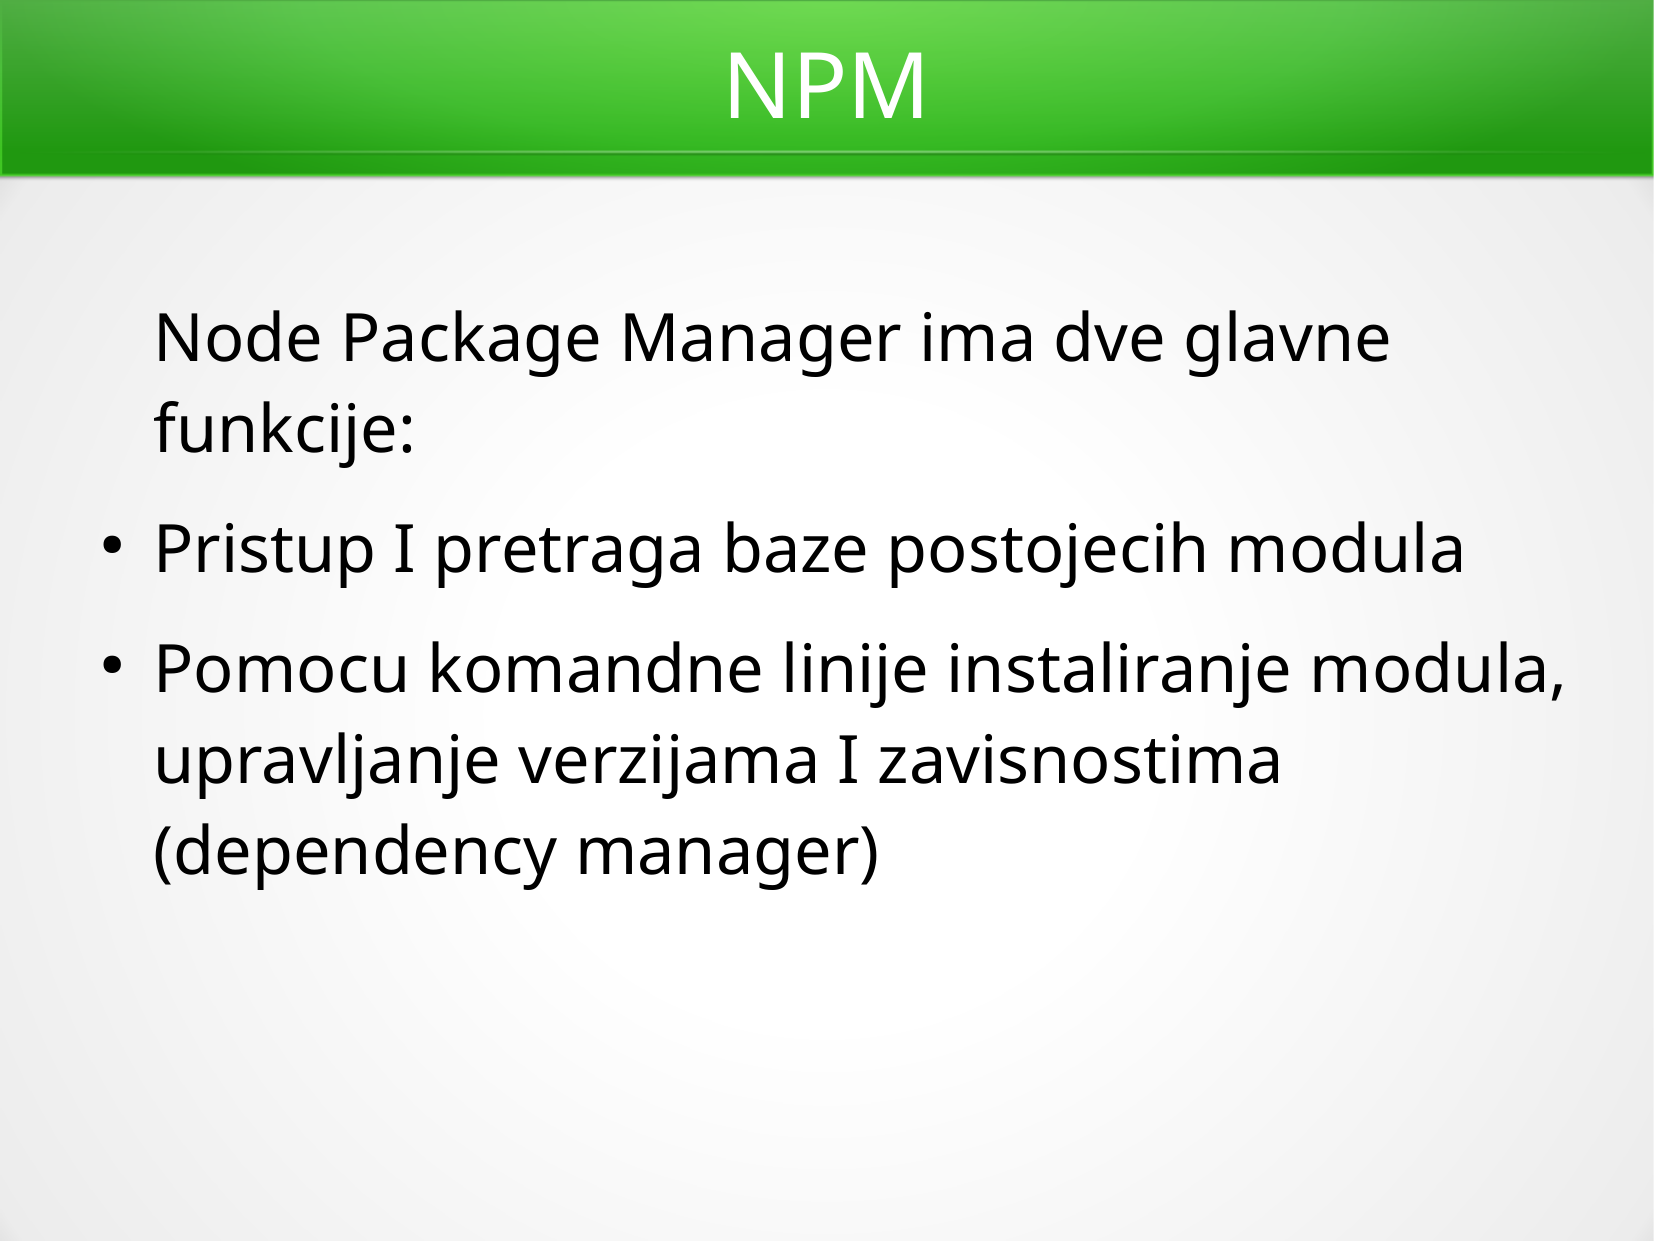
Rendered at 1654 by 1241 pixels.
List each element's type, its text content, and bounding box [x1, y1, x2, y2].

list Node Package Manager ima dve glavne funkcije: Pristup I pretraga baze postojecih modula Pomocu komandne linije instaliranje modula, upravljanje verzijama I zavisnostima (dependency manager) [82, 290, 1606, 1216]
picture [0, 0, 1654, 1241]
title NPM [82, 11, 1571, 154]
